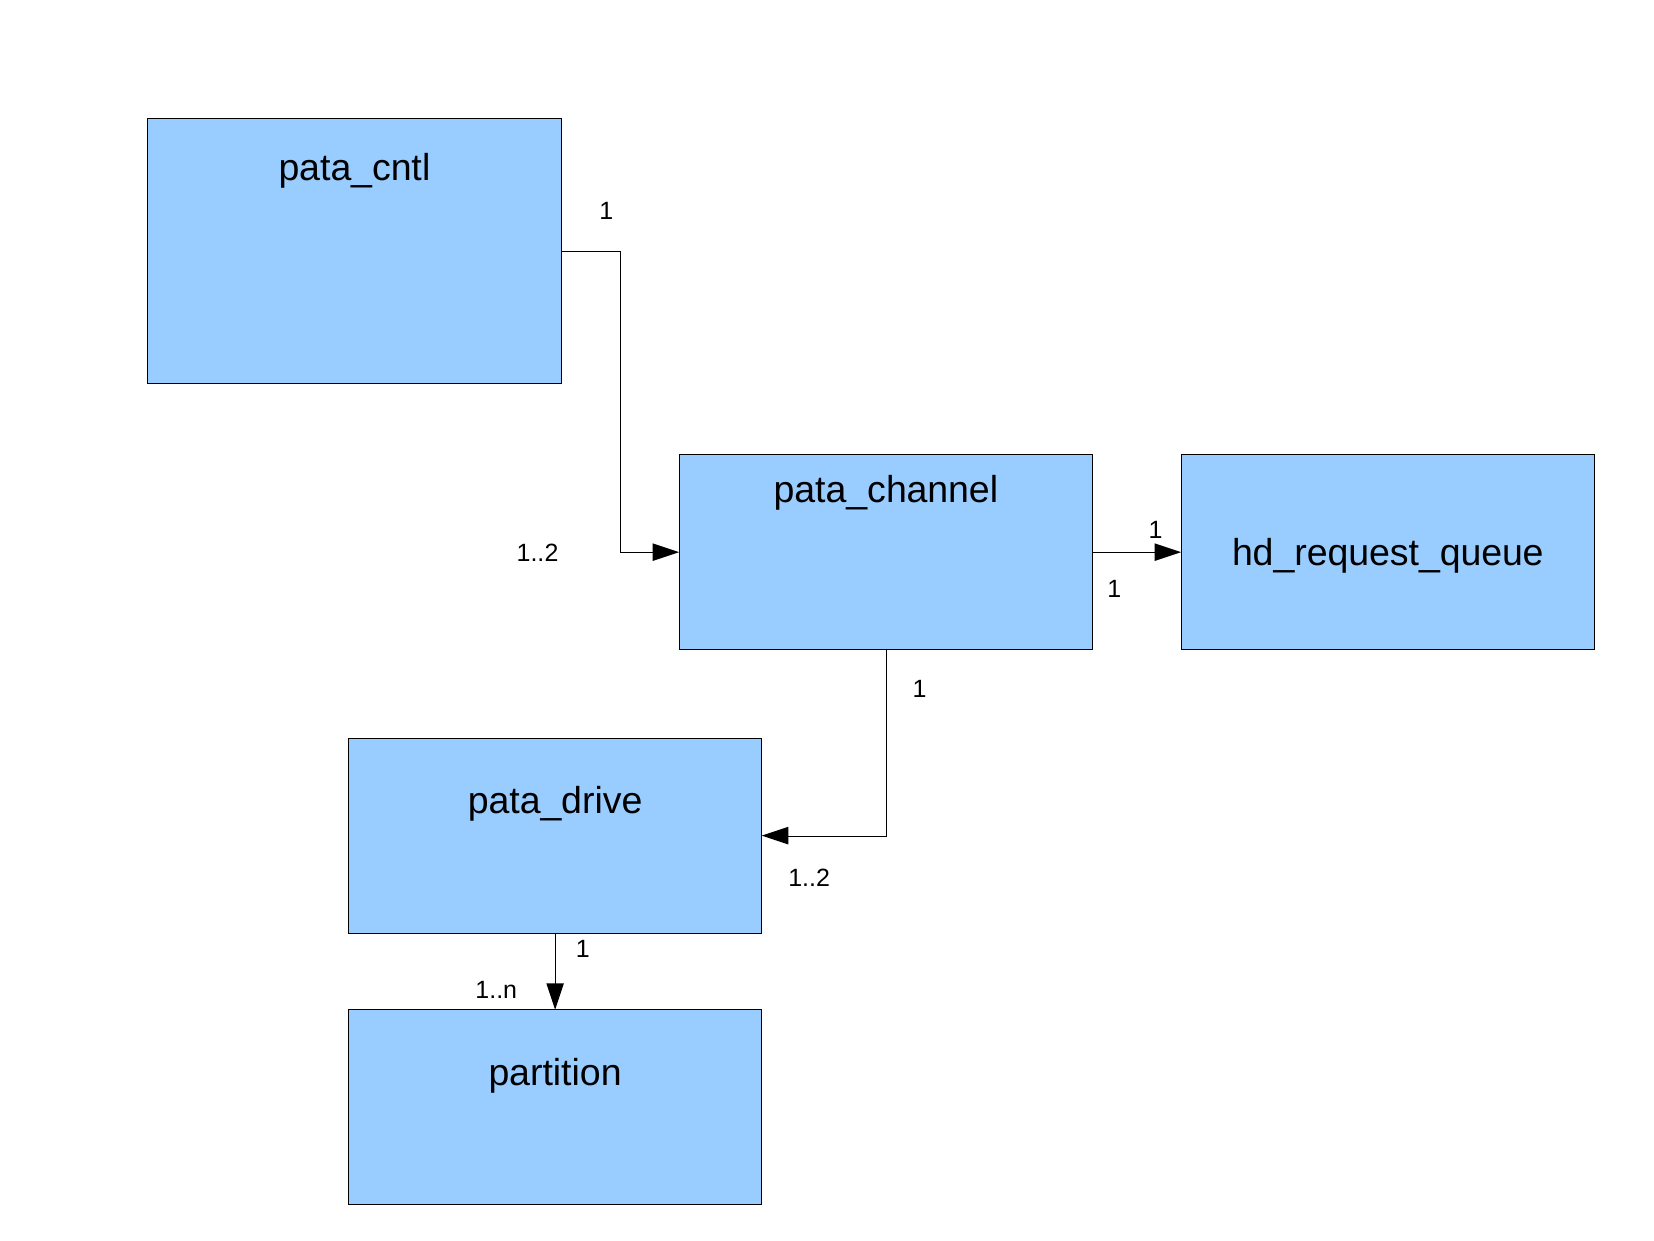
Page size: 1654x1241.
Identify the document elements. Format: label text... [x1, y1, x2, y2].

text_box pata_channel [679, 454, 1093, 650]
text_box 1 [584, 189, 674, 232]
text_box 1..2 [773, 856, 863, 900]
text_box 1 [897, 667, 987, 711]
text_box 1 [561, 927, 650, 971]
text_box pata_drive [348, 738, 762, 934]
text_box 1 [1092, 567, 1182, 610]
text_box partition [348, 1009, 762, 1205]
text_box 1..2 [501, 531, 591, 575]
text_box 1..n [460, 968, 550, 1012]
text_box pata_cntl [147, 118, 562, 384]
text_box hd_request_queue [1181, 454, 1595, 650]
text_box 1 [1133, 507, 1223, 551]
